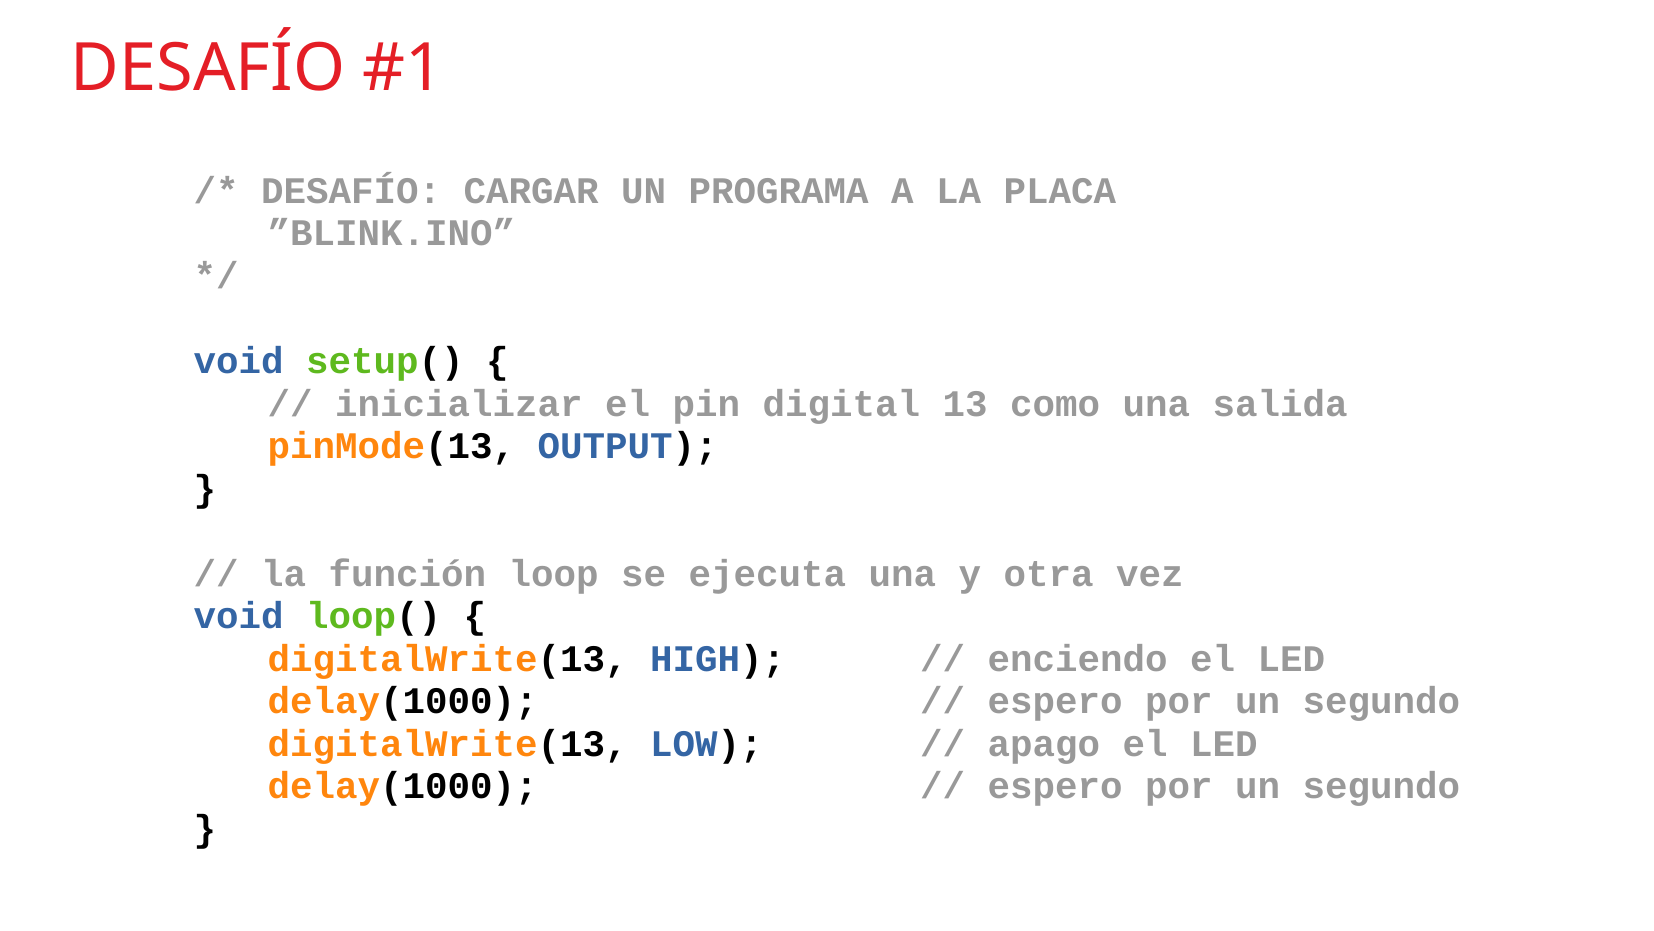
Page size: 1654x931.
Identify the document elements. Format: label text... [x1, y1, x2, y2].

title DESAFÍO #1 [70, 11, 1347, 118]
text_box /* DESAFÍO: CARGAR UN PROGRAMA A LA PLACA ”BLINK.INO” */ void setup() { // inicializar el pin digital 13 como una salida pinMode(13, OUTPUT); } // la función loop se ejecuta una y otra vez void loop() { digitalWrite(13, HIGH); // enciendo el LED delay(1000); // espero por un segundo digitalWrite(13, LOW); // apago el LED delay(1000); // espero por un segundo } [178, 164, 1475, 860]
